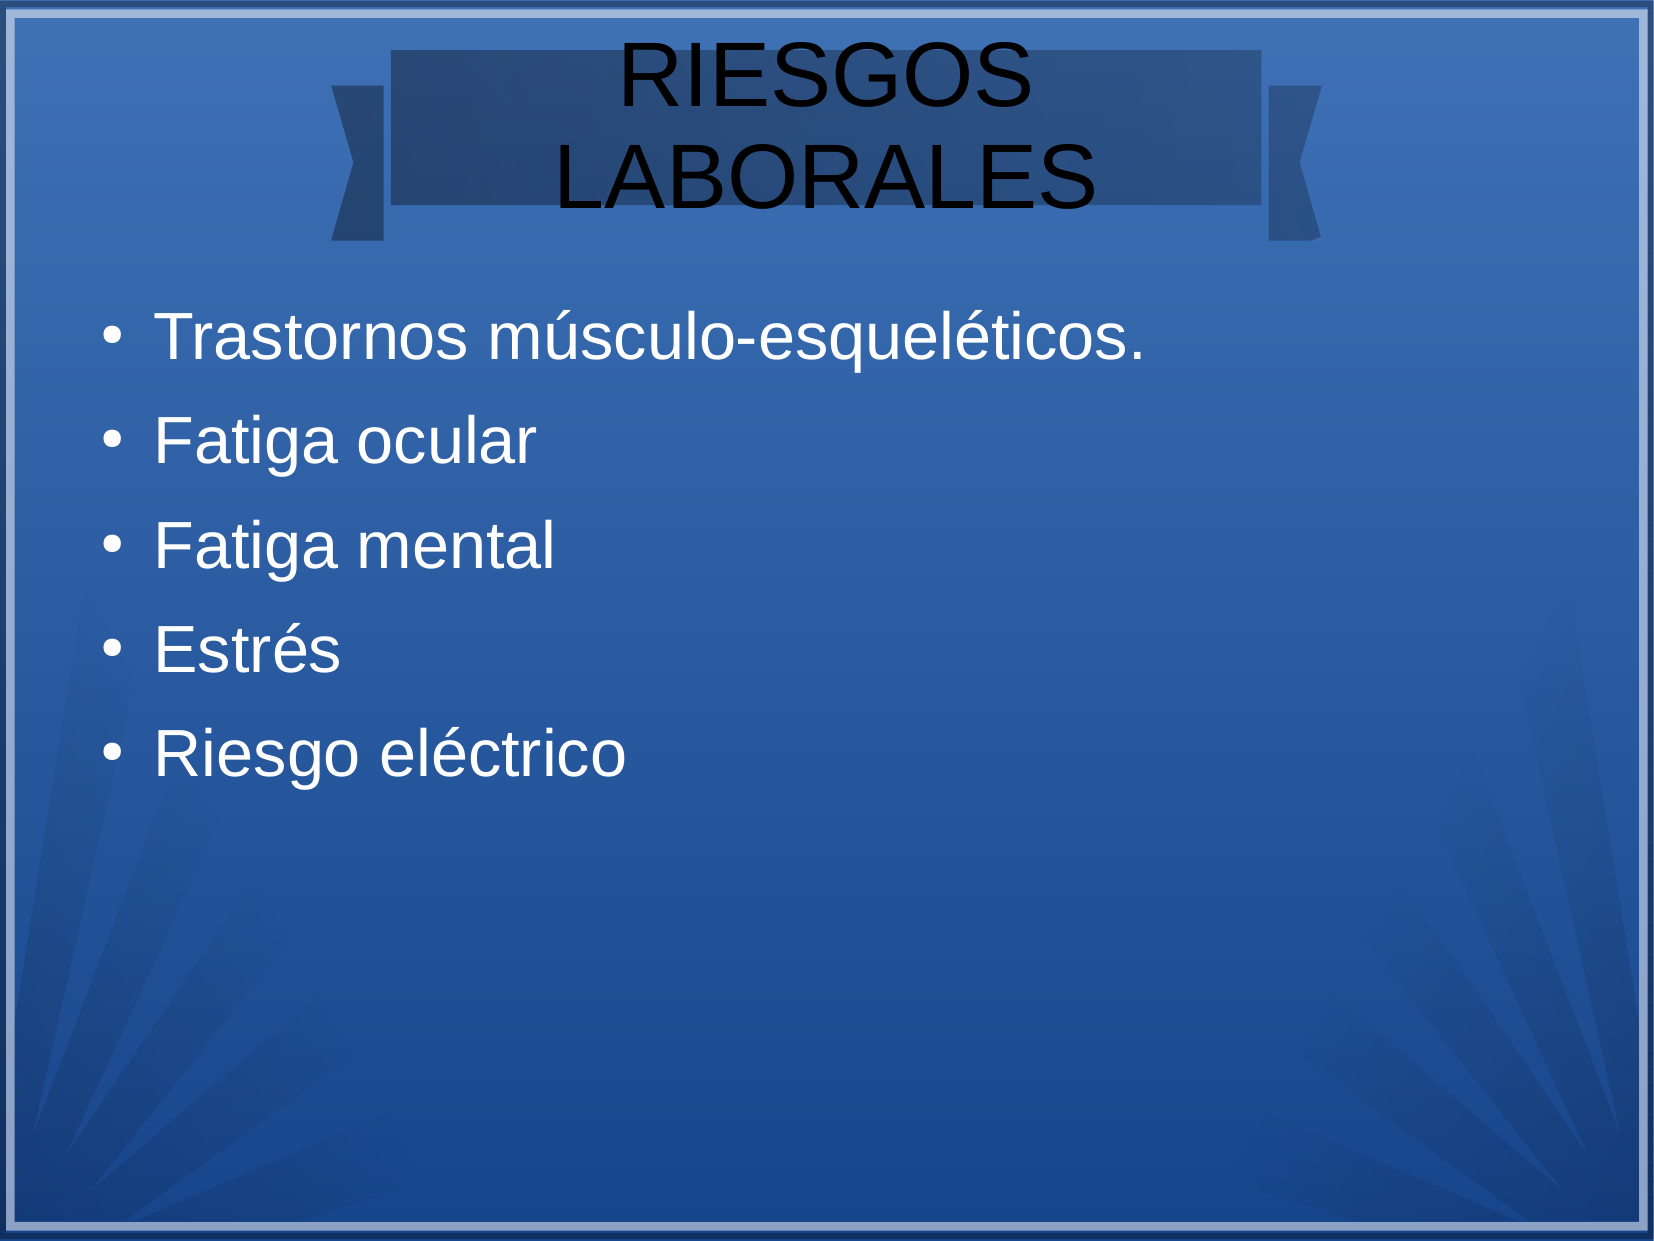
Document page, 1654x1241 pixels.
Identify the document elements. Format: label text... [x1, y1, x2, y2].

list Trastornos músculo-esqueléticos. Fatiga ocular Fatiga mental Estrés Riesgo eléctrico [82, 299, 1571, 1241]
title RIESGOS LABORALES [389, 23, 1264, 229]
